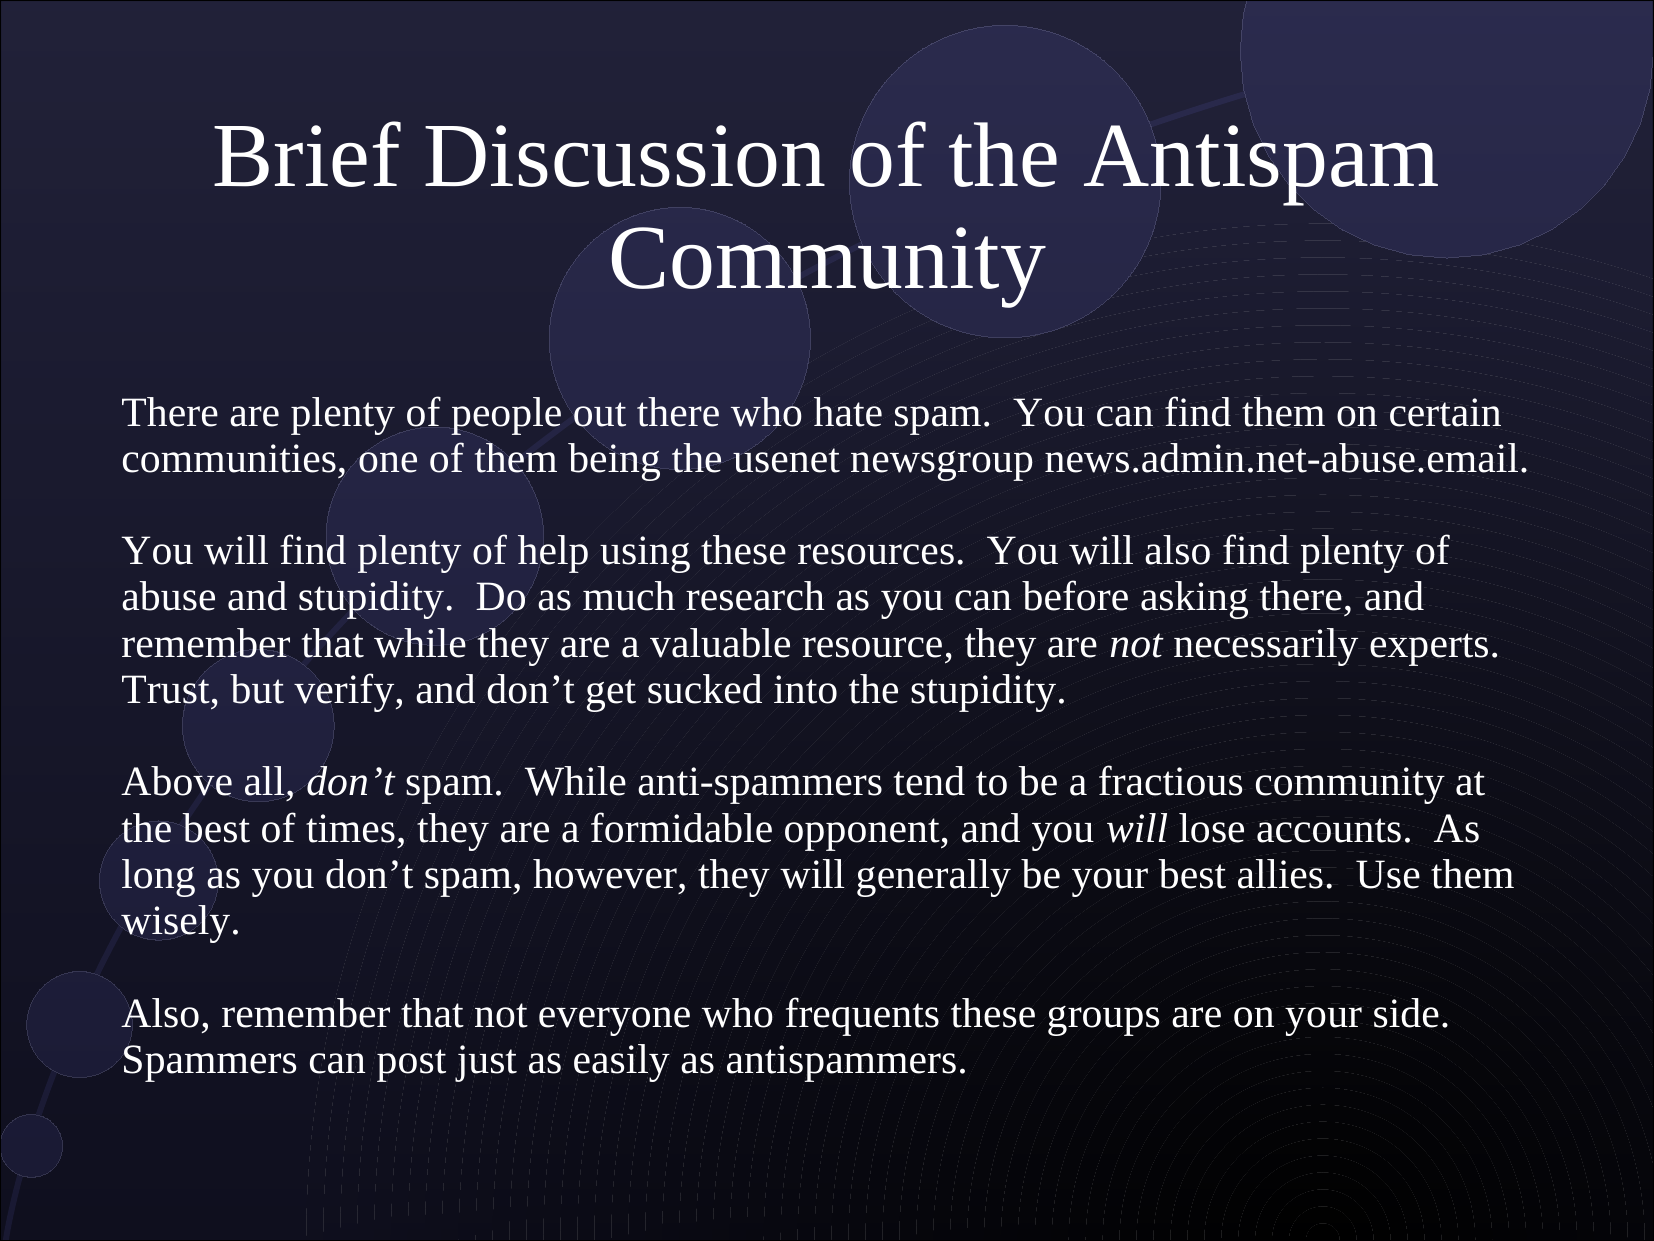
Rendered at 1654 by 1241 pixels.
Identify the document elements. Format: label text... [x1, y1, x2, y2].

title Brief Discussion of the Antispam Community [121, 95, 1534, 306]
subtitle There are plenty of people out there who hate spam. You can find them on certain communities, one of them being the usenet newsgroup news.admin.net-abuse.email. You will find plenty of help using these resources. You will also find plenty of abuse and stupidity. Do as much research as you can before asking there, and remember that while they are a valuable resource, they are not necessarily experts. Trust, but verify, and don’t get sucked into the stupidity. Above all, don’t spam. While anti-spammers tend to be a fractious community at the best of times, they are a formidable opponent, and you will lose accounts. As long as you don’t spam, however, they will generally be your best allies. Use them wisely. Also, remember that not everyone who frequents these groups are on your side. Spammers can post just as easily as antispammers. [121, 306, 1534, 1165]
